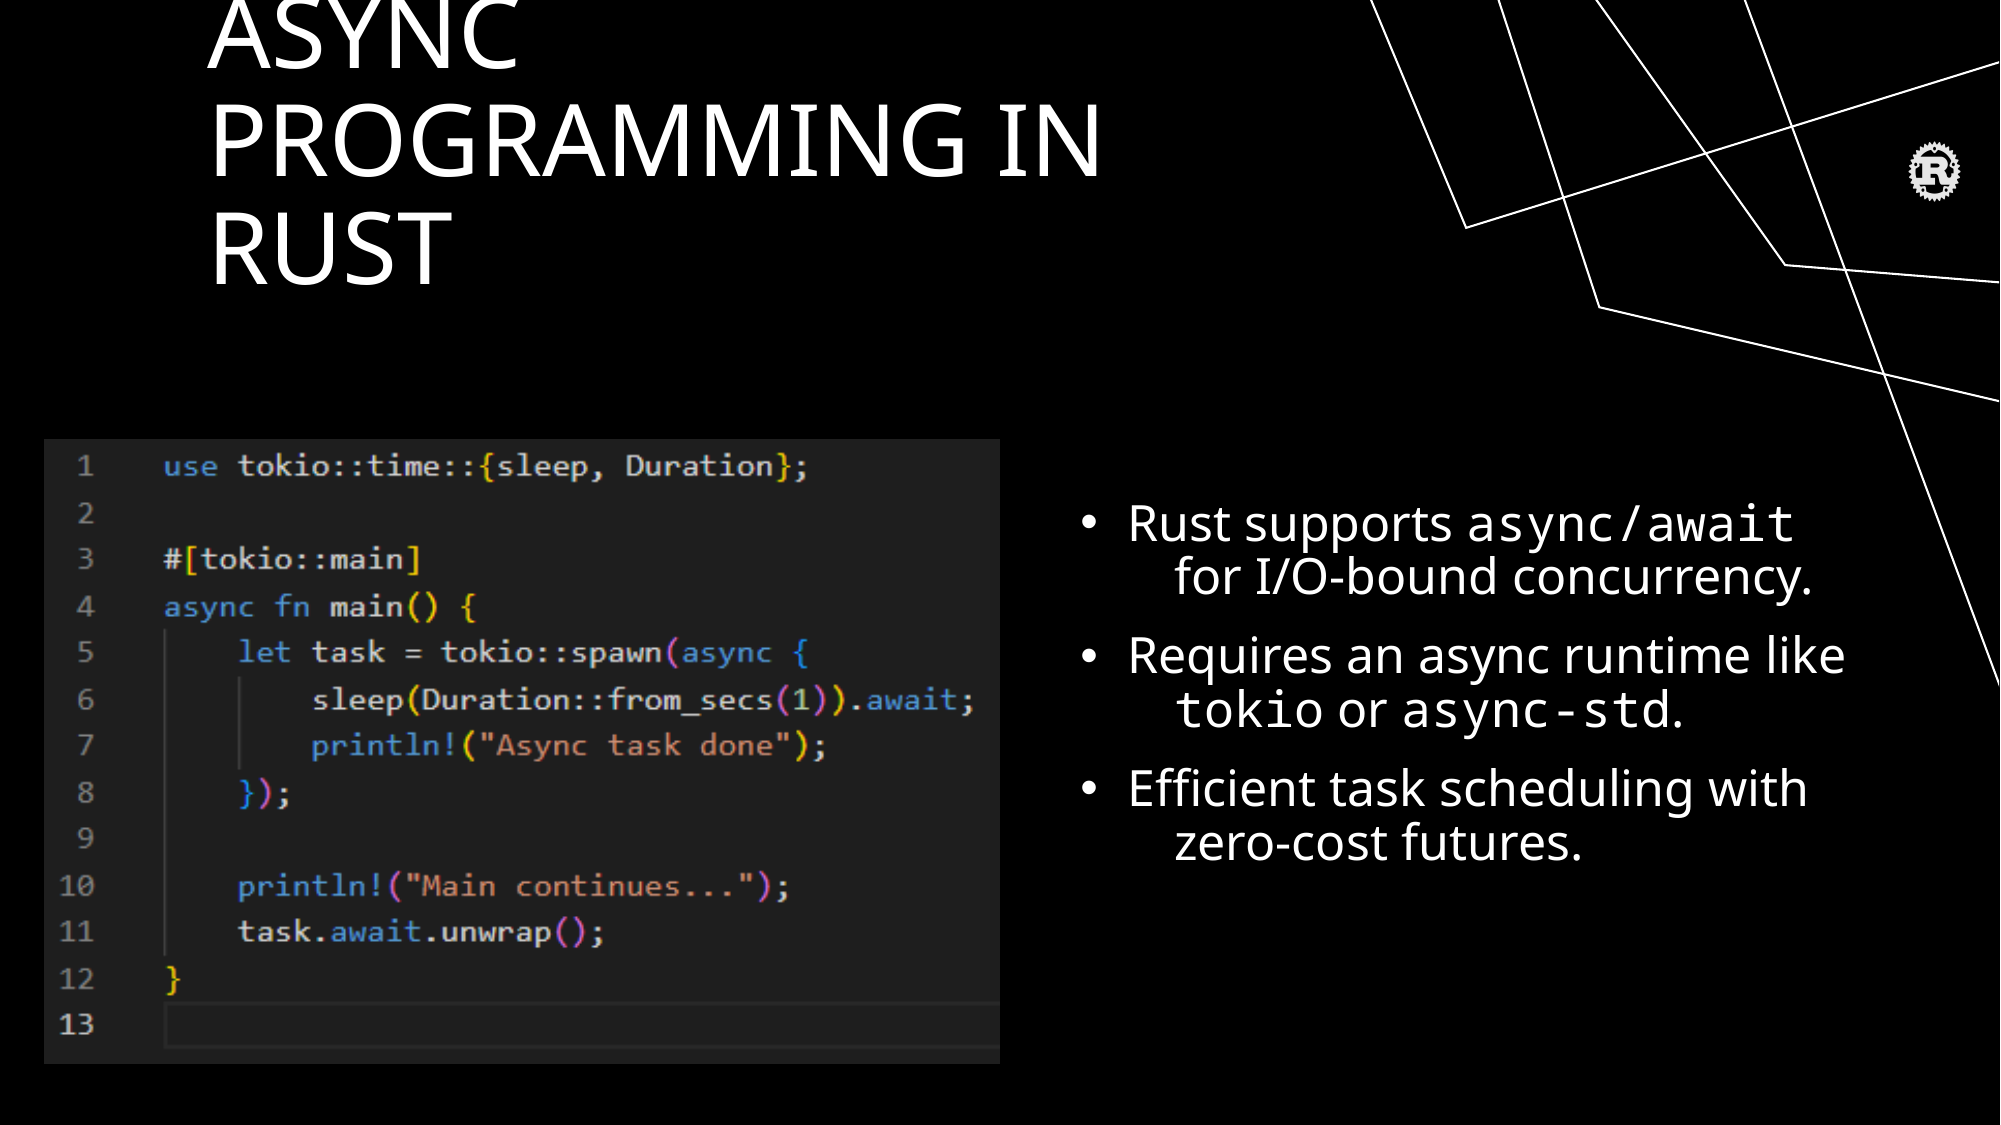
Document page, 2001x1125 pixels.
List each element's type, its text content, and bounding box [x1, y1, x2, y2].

picture [44, 440, 1000, 1064]
picture [1869, 131, 2000, 212]
list Rust supports async/await for I/O-bound concurrency. Requires an async runtime like tokio or async-std. Efficient task scheduling with zero-cost futures. [1065, 490, 1869, 1014]
title Async Programming in Rust [192, 0, 1319, 314]
